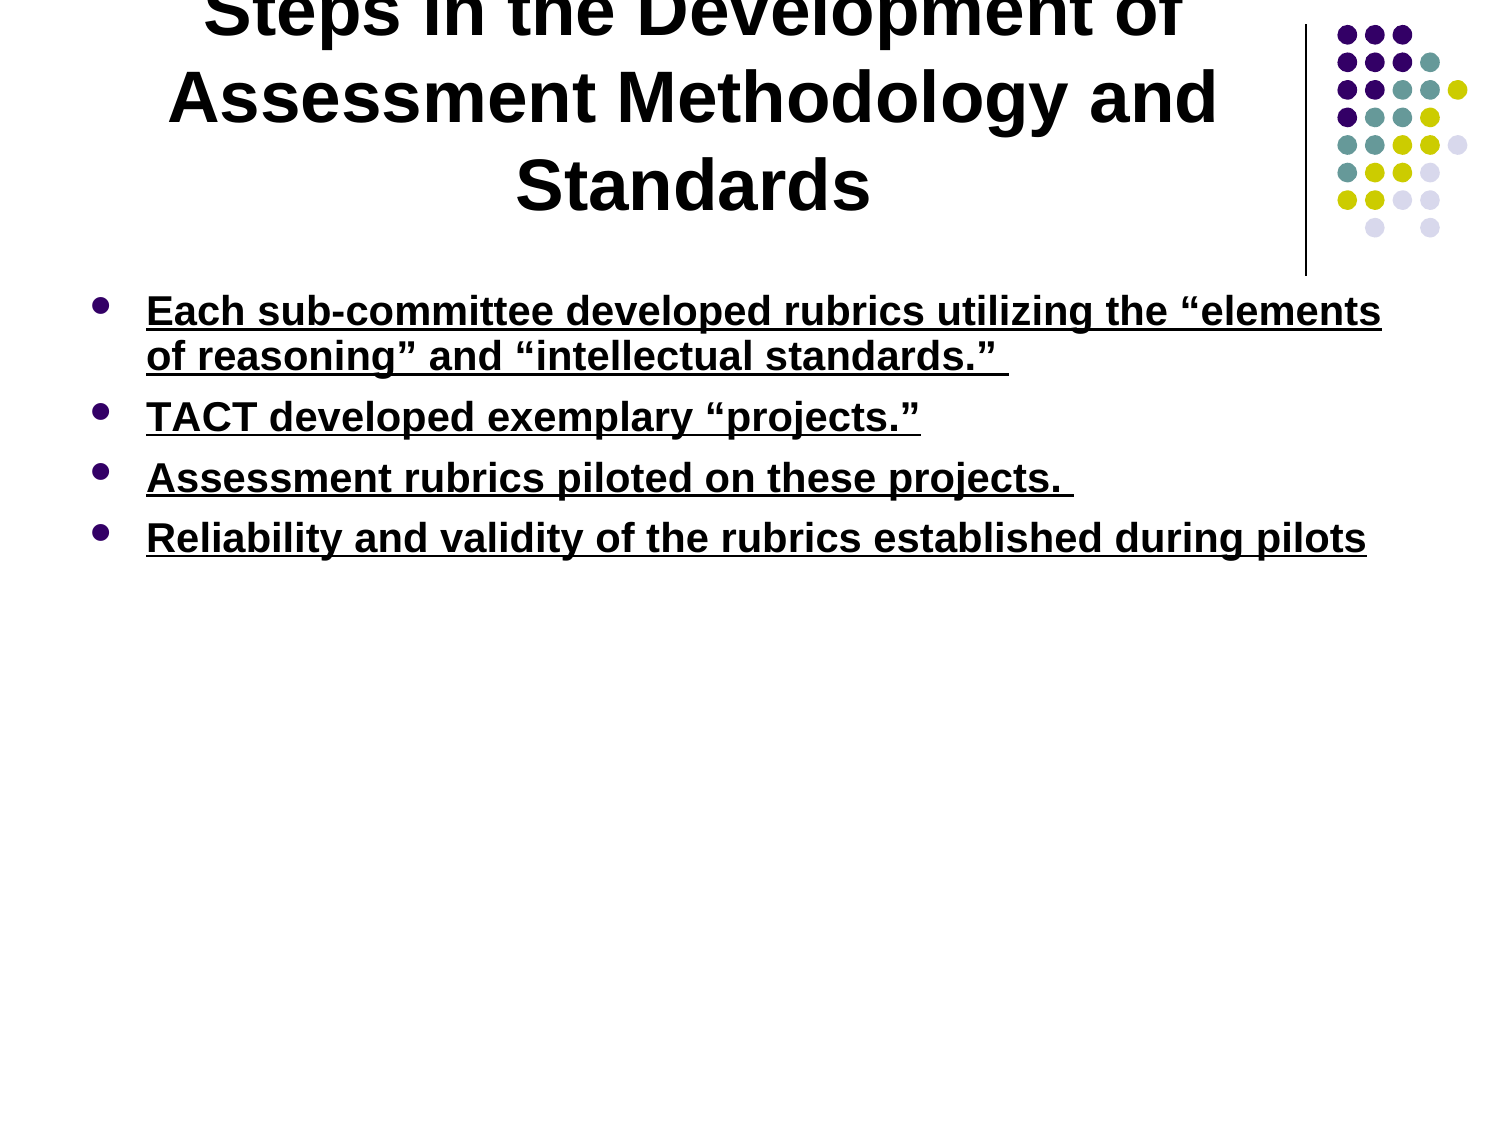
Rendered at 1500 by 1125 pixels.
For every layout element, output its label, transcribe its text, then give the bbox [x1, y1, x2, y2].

title Steps in the Development of Assessment Methodology and Standards [74, 20, 1313, 233]
list Each sub-committee developed rubrics utilizing the “elements of reasoning” and “intellectual standards.” TACT developed exemplary “projects.” Assessment rubrics piloted on these projects. Reliability and validity of the rubrics established during pilots [75, 282, 1426, 1006]
